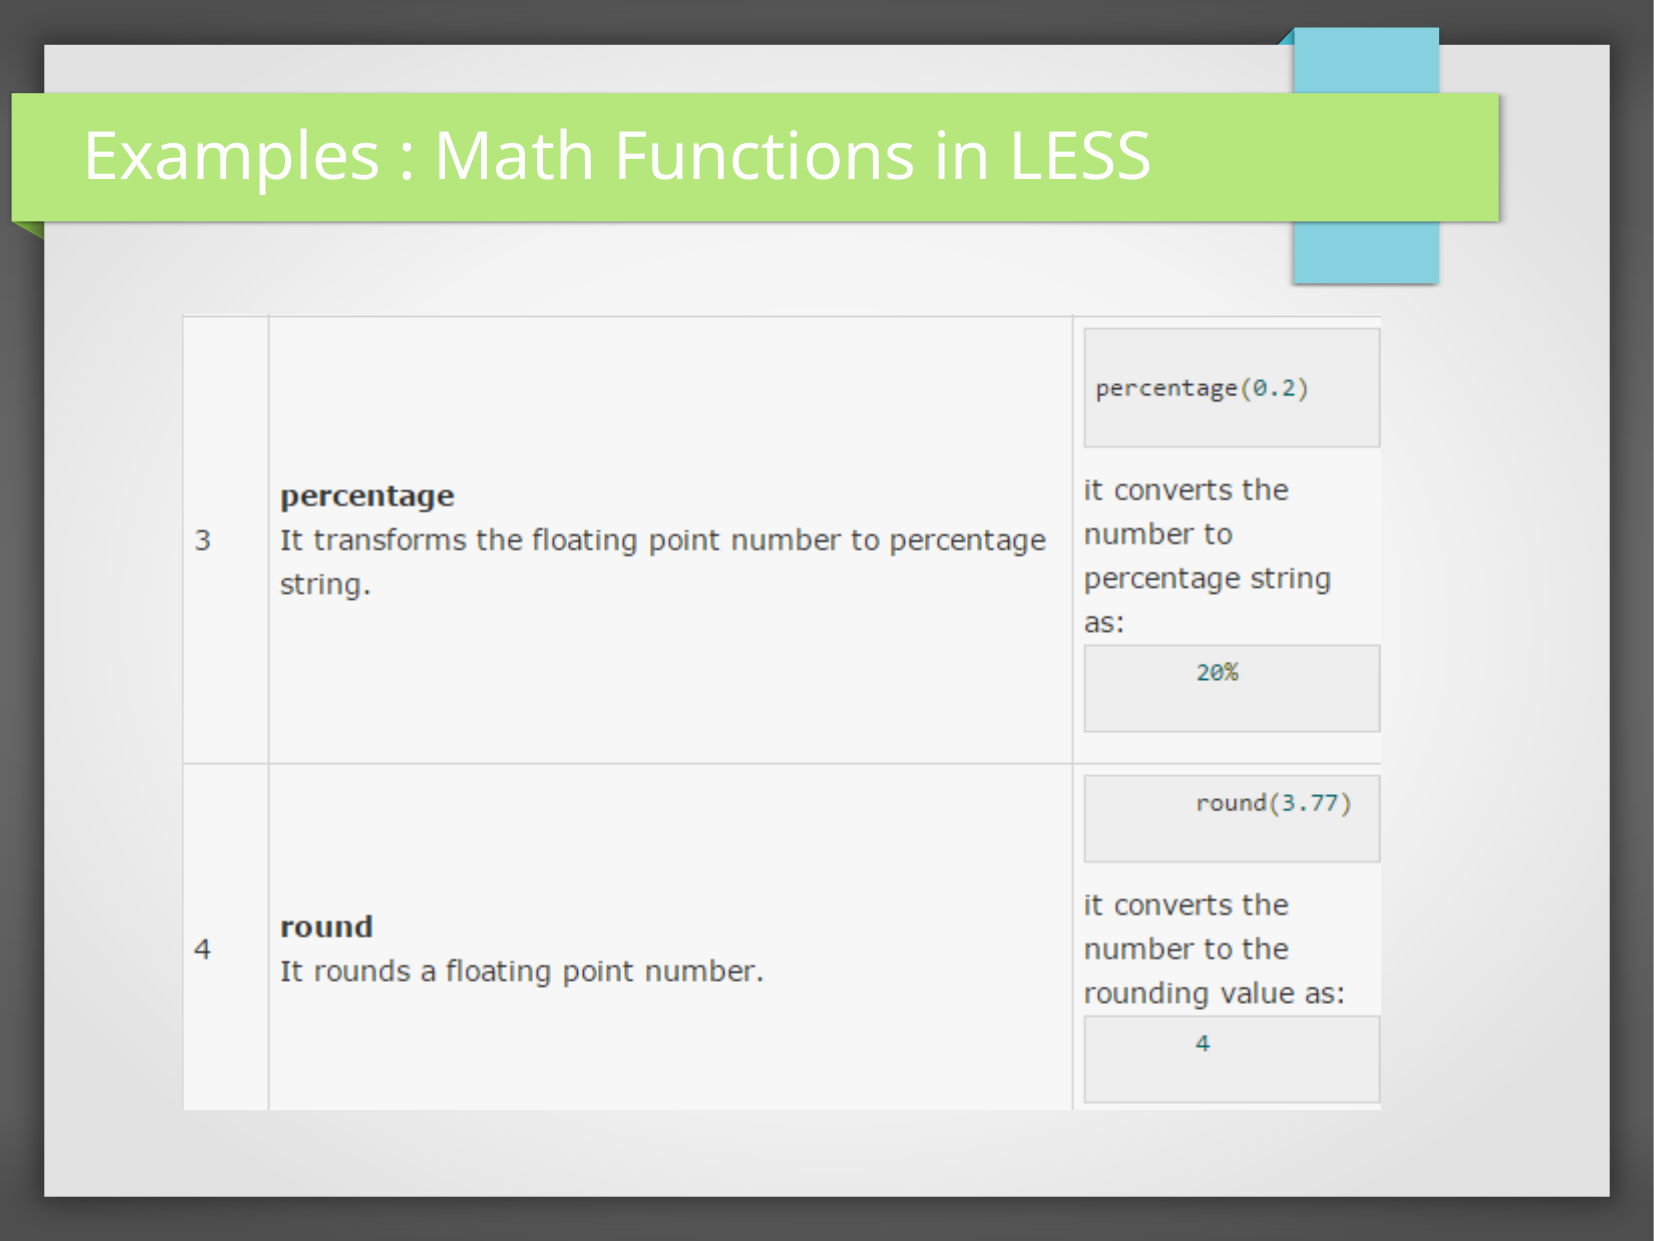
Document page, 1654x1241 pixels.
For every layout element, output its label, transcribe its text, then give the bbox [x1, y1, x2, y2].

title Examples : Math Functions in LESS [82, 59, 1441, 248]
picture [0, 0, 1654, 1241]
